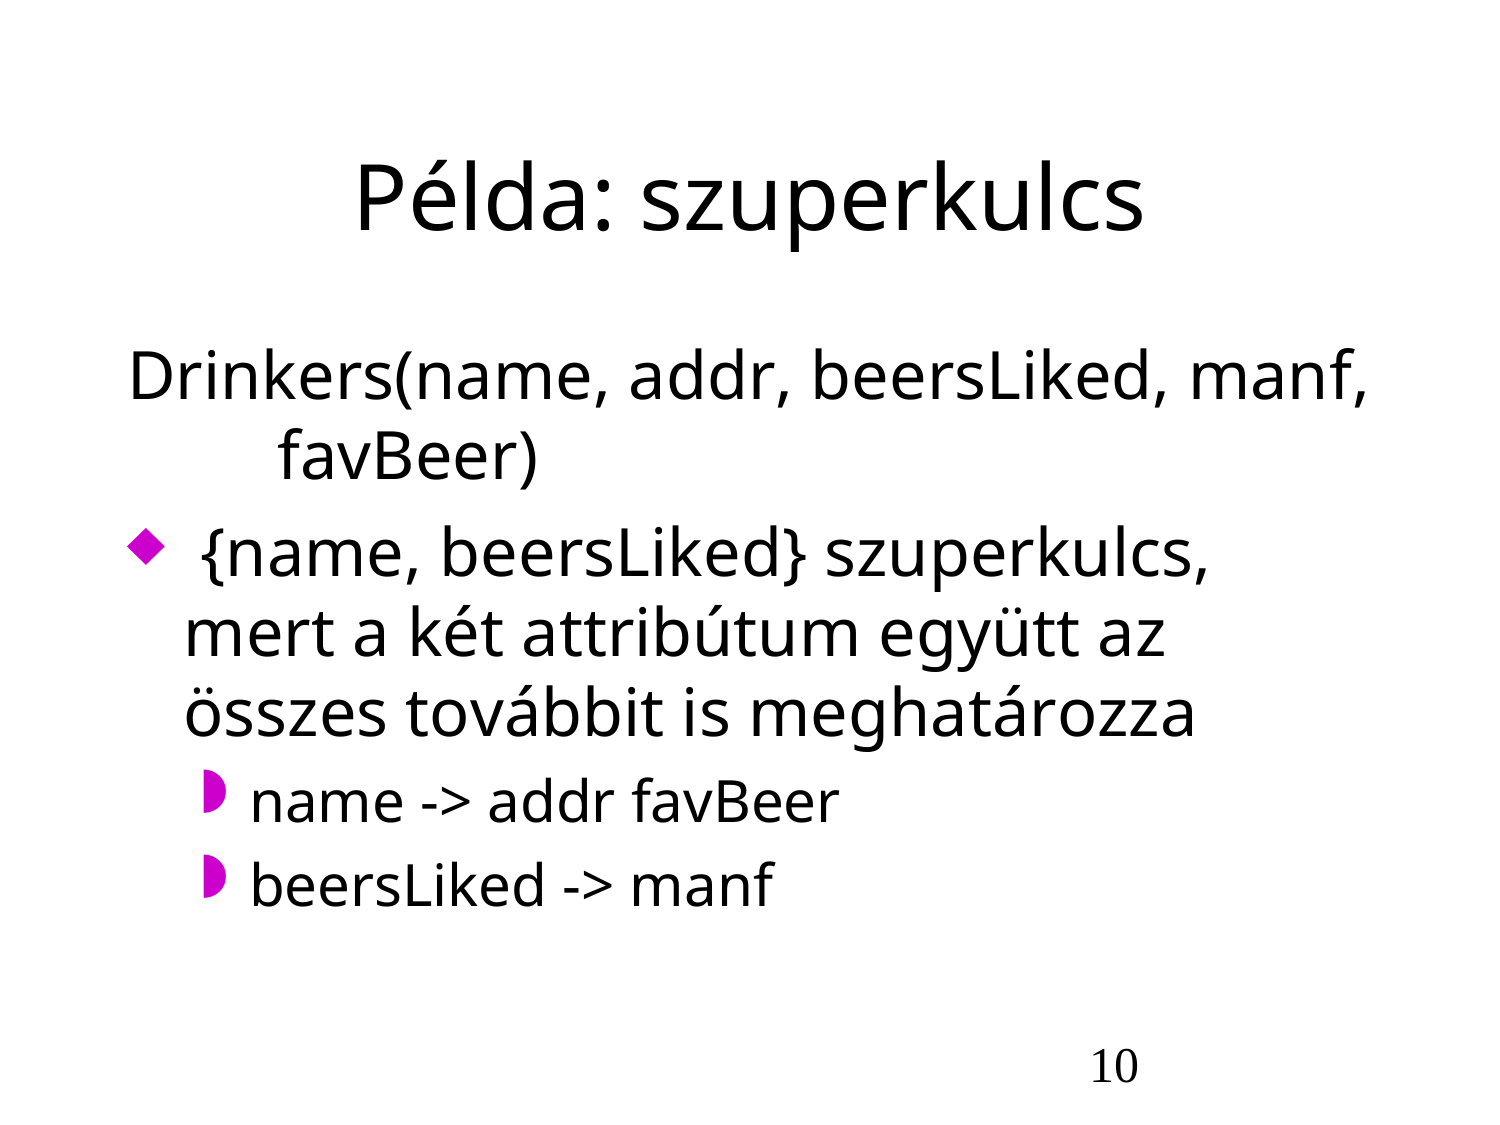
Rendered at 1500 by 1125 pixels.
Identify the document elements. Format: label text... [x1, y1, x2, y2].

title Példa: szuperkulcs [112, 99, 1388, 288]
list Drinkers(name, addr, beersLiked, manf, favBeer) {name, beersLiked} szuperkulcs, mert a két attribútum együtt az összes továbbit is meghatározza name -> addr favBeer beersLiked -> manf [112, 324, 1388, 1000]
